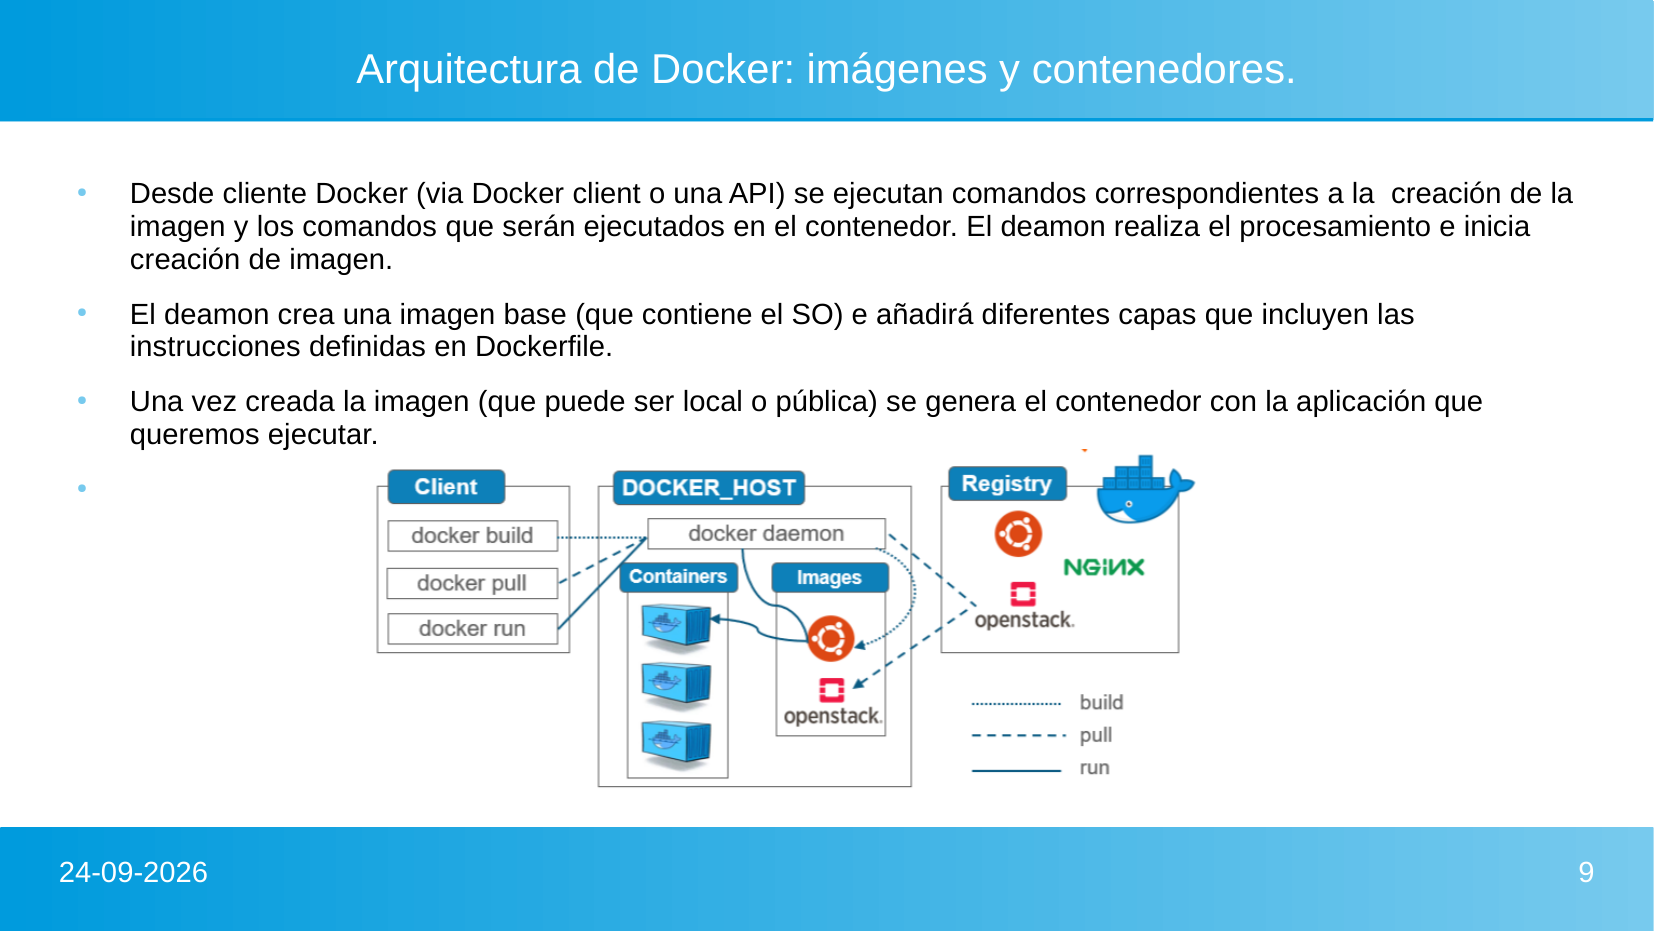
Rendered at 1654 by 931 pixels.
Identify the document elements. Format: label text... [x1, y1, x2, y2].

picture [356, 449, 1211, 798]
title Arquitectura de Docker: imágenes y contenedores. [59, 29, 1595, 108]
list Desde cliente Docker (via Docker client o una API) se ejecutan comandos correspondientes a la creación de la imagen y los comandos que serán ejecutados en el contenedor. El deamon realiza el procesamiento e inicia creación de imagen. El deamon crea una imagen base (que contiene el SO) e añadirá diferentes capas que incluyen las instrucciones definidas en Dockerfile. Una vez creada la imagen (que puede ser local o pública) se genera el contenedor con la aplicación que queremos ejecutar. [59, 177, 1595, 827]
